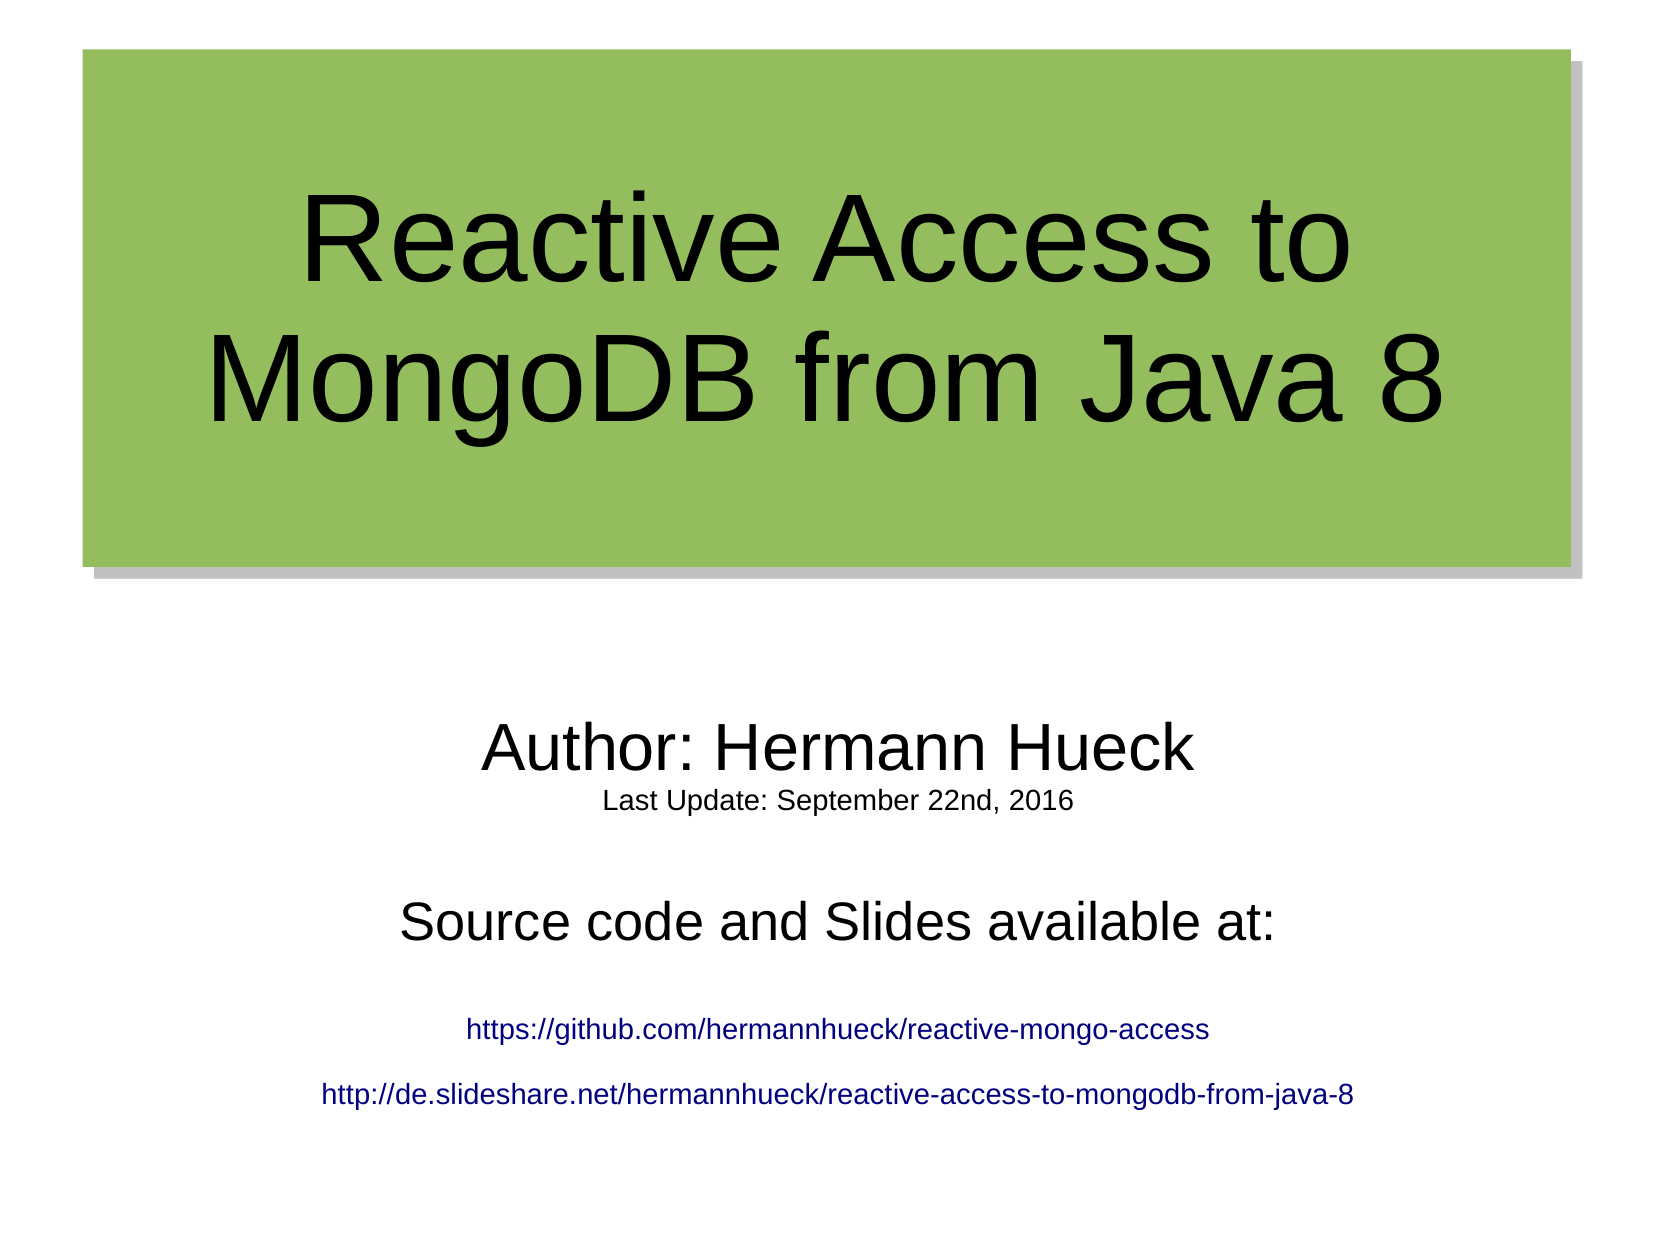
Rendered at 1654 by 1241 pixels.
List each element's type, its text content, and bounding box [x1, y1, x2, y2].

title Reactive Access to MongoDB from Java 8 [82, 49, 1571, 567]
subtitle Author: Hermann Hueck Last Update: September 22nd, 2016 Source code and Slides available at: https://github.com/hermannhueck/reactive-mongo-access http://de.slideshare.net/hermannhueck/reactive-access-to-mongodb-from-java-8 [94, 616, 1583, 1172]
